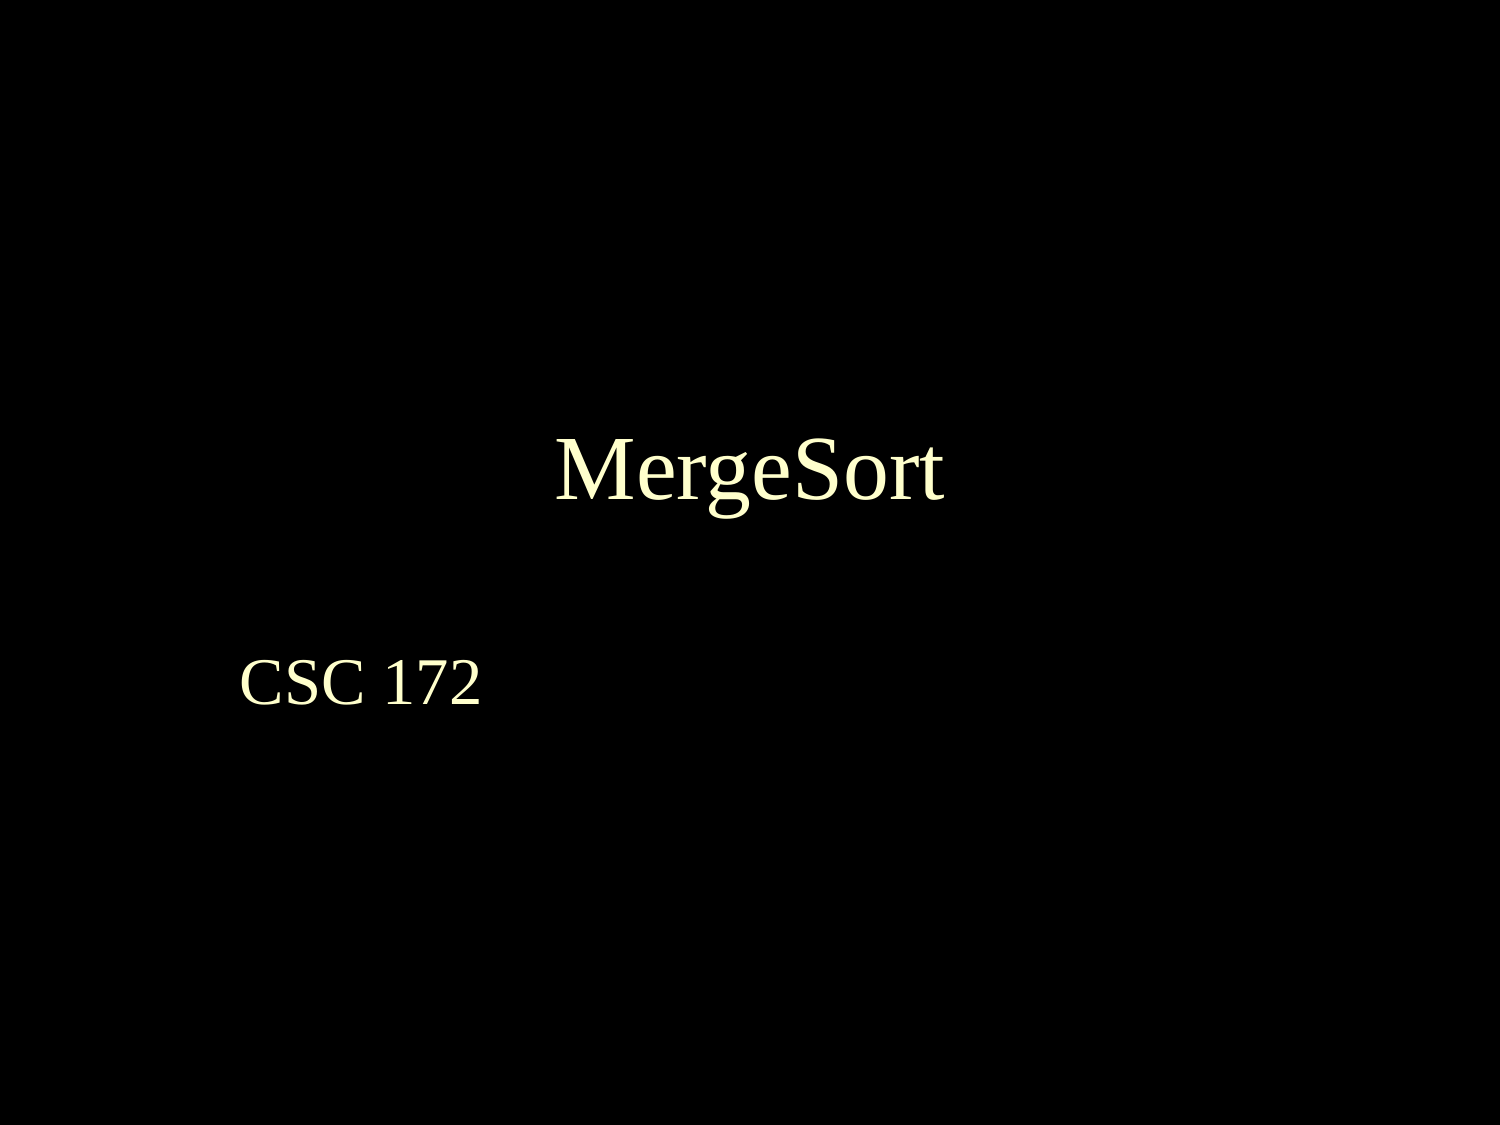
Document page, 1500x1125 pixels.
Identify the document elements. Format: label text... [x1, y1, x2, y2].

subtitle CSC 172 [225, 637, 1276, 926]
title MergeSort [112, 374, 1388, 563]
